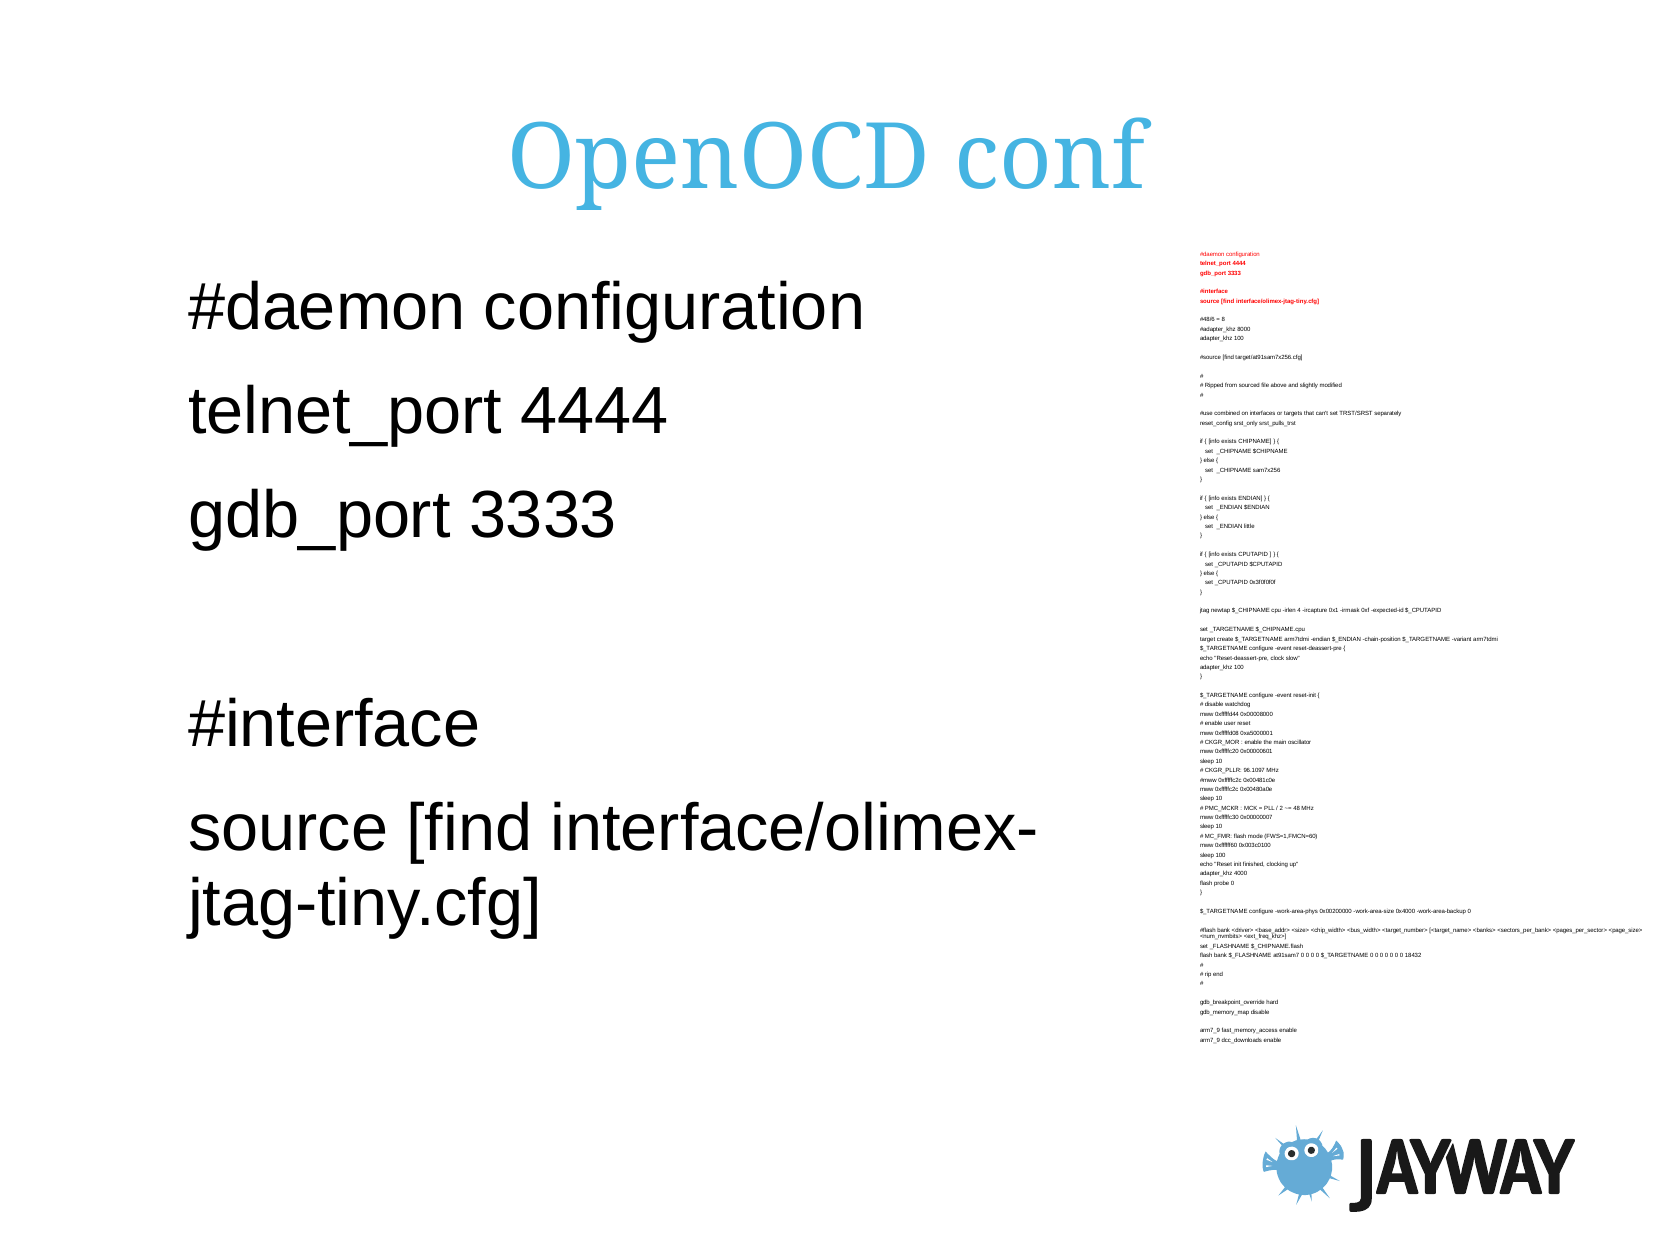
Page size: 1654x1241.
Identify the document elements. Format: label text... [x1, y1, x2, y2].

title OpenOCD conf [82, 49, 1571, 257]
list #daemon configuration telnet_port 4444 gdb_port 3333 #interface source [find interface/olimex-jtag-tiny.cfg] [117, 268, 1163, 1088]
list #daemon configuration telnet_port 4444 gdb_port 3333 #interface source [find interface/olimex-jtag-tiny.cfg] #48/6 = 8 #adapter_khz 8000 adapter_khz 100 #source [find target/at91sam7x256.cfg] # # Ripped from sourced file above and slightly modified # #use combined on interfaces or targets that can't set TRST/SRST separately reset_config srst_only srst_pulls_trst if { [info exists CHIPNAME] } { set _CHIPNAME $CHIPNAME } else { set _CHIPNAME sam7x256 } if { [info exists ENDIAN] } { set _ENDIAN $ENDIAN } else { set _ENDIAN little } if { [info exists CPUTAPID ] } { set _CPUTAPID $CPUTAPID } else { set _CPUTAPID 0x3f0f0f0f } jtag newtap $_CHIPNAME cpu -irlen 4 -ircapture 0x1 -irmask 0xf -expected-id $_CPUTAPID set _TARGETNAME $_CHIPNAME.cpu target create $_TARGETNAME arm7tdmi -endian $_ENDIAN -chain-position $_TARGETNAME -variant arm7tdmi $_TARGETNAME configure -event reset-deassert-pre { echo "Reset-deassert-pre, clock slow" adapter_khz 100 } $_TARGETNAME configure -event reset-init { # disable watchdog mww 0xfffffd44 0x00008000 # enable user reset mww 0xfffffd08 0xa5000001 # CKGR_MOR : enable the main oscillator mww 0xfffffc20 0x00000601 sleep 10 # CKGR_PLLR: 96.1097 MHz #mww 0xfffffc2c 0x00481c0e mww 0xfffffc2c 0x00480a0e sleep 10 # PMC_MCKR : MCK = PLL / 2 ~= 48 MHz mww 0xfffffc30 0x00000007 sleep 10 # MC_FMR: flash mode (FWS=1,FMCN=60) mww 0xffffff60 0x003c0100 sleep 100 echo "Reset init finished, clocking up" adapter_khz 4000 flash probe 0 } $_TARGETNAME configure -work-area-phys 0x00200000 -work-area-size 0x4000 -work-area-backup 0 #flash bank <driver> <base_addr> <size> <chip_width> <bus_width> <target_number> [<target_name> <banks> <sectors_per_bank> <pages_per_sector> <page_size> <num_nvmbits> <ext_freq_khz>] set _FLASHNAME $_CHIPNAME.flash flash bank $_FLASHNAME at91sam7 0 0 0 0 $_TARGETNAME 0 0 0 0 0 0 0 18432 # # rip end # gdb_breakpoint_override hard gdb_memory_map disable arm7_9 fast_memory_access enable arm7_9 dcc_downloads enable [1200, 250, 1651, 1070]
